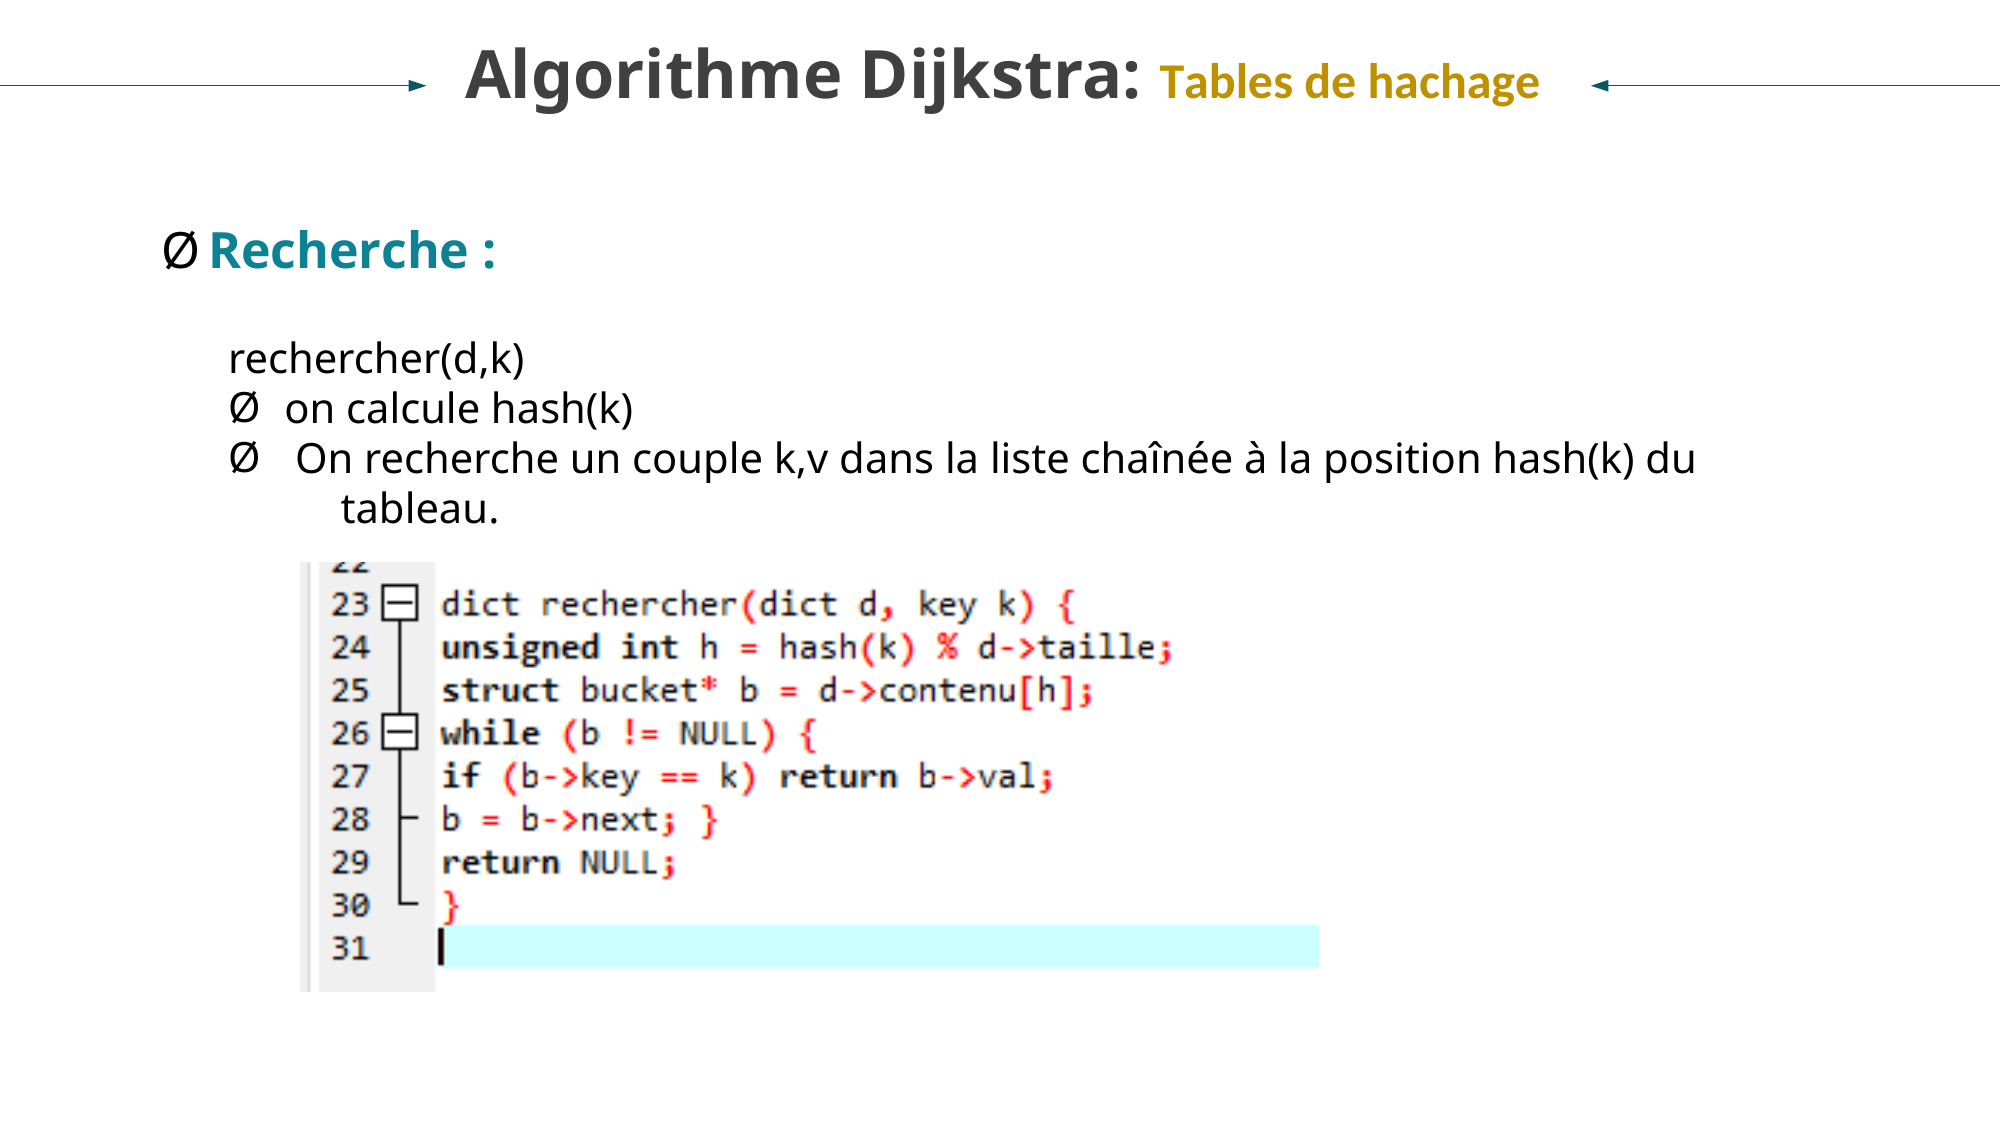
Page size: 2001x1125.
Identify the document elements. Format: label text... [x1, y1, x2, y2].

text_box Recherche : [146, 211, 1591, 287]
text_box rechercher(d,k) on calcule hash(k) On recherche un couple k,v dans la liste chaînée à la position hash(k) du tableau. [213, 324, 1789, 491]
text_box Algorithme Dijkstra: Tables de hachage [267, 41, 1750, 115]
picture [300, 562, 1319, 992]
